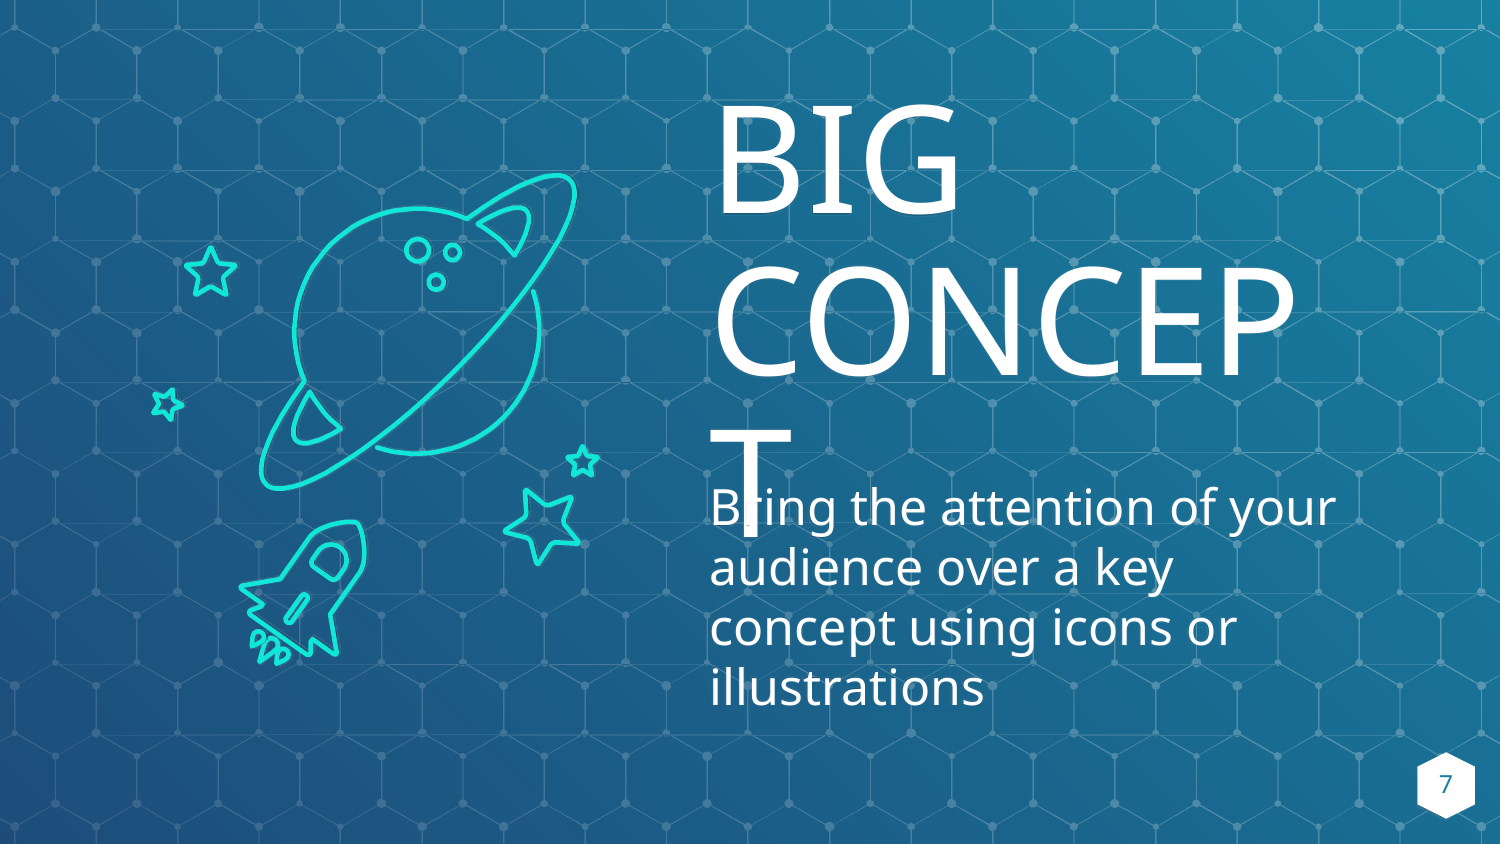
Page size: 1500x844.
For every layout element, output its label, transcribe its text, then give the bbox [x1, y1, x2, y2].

title BIG CONCEPT [709, 175, 1363, 475]
subtitle Bring the attention of your audience over a key concept using icons or illustrations [709, 475, 1363, 669]
slide_number <número> [1417, 752, 1475, 819]
